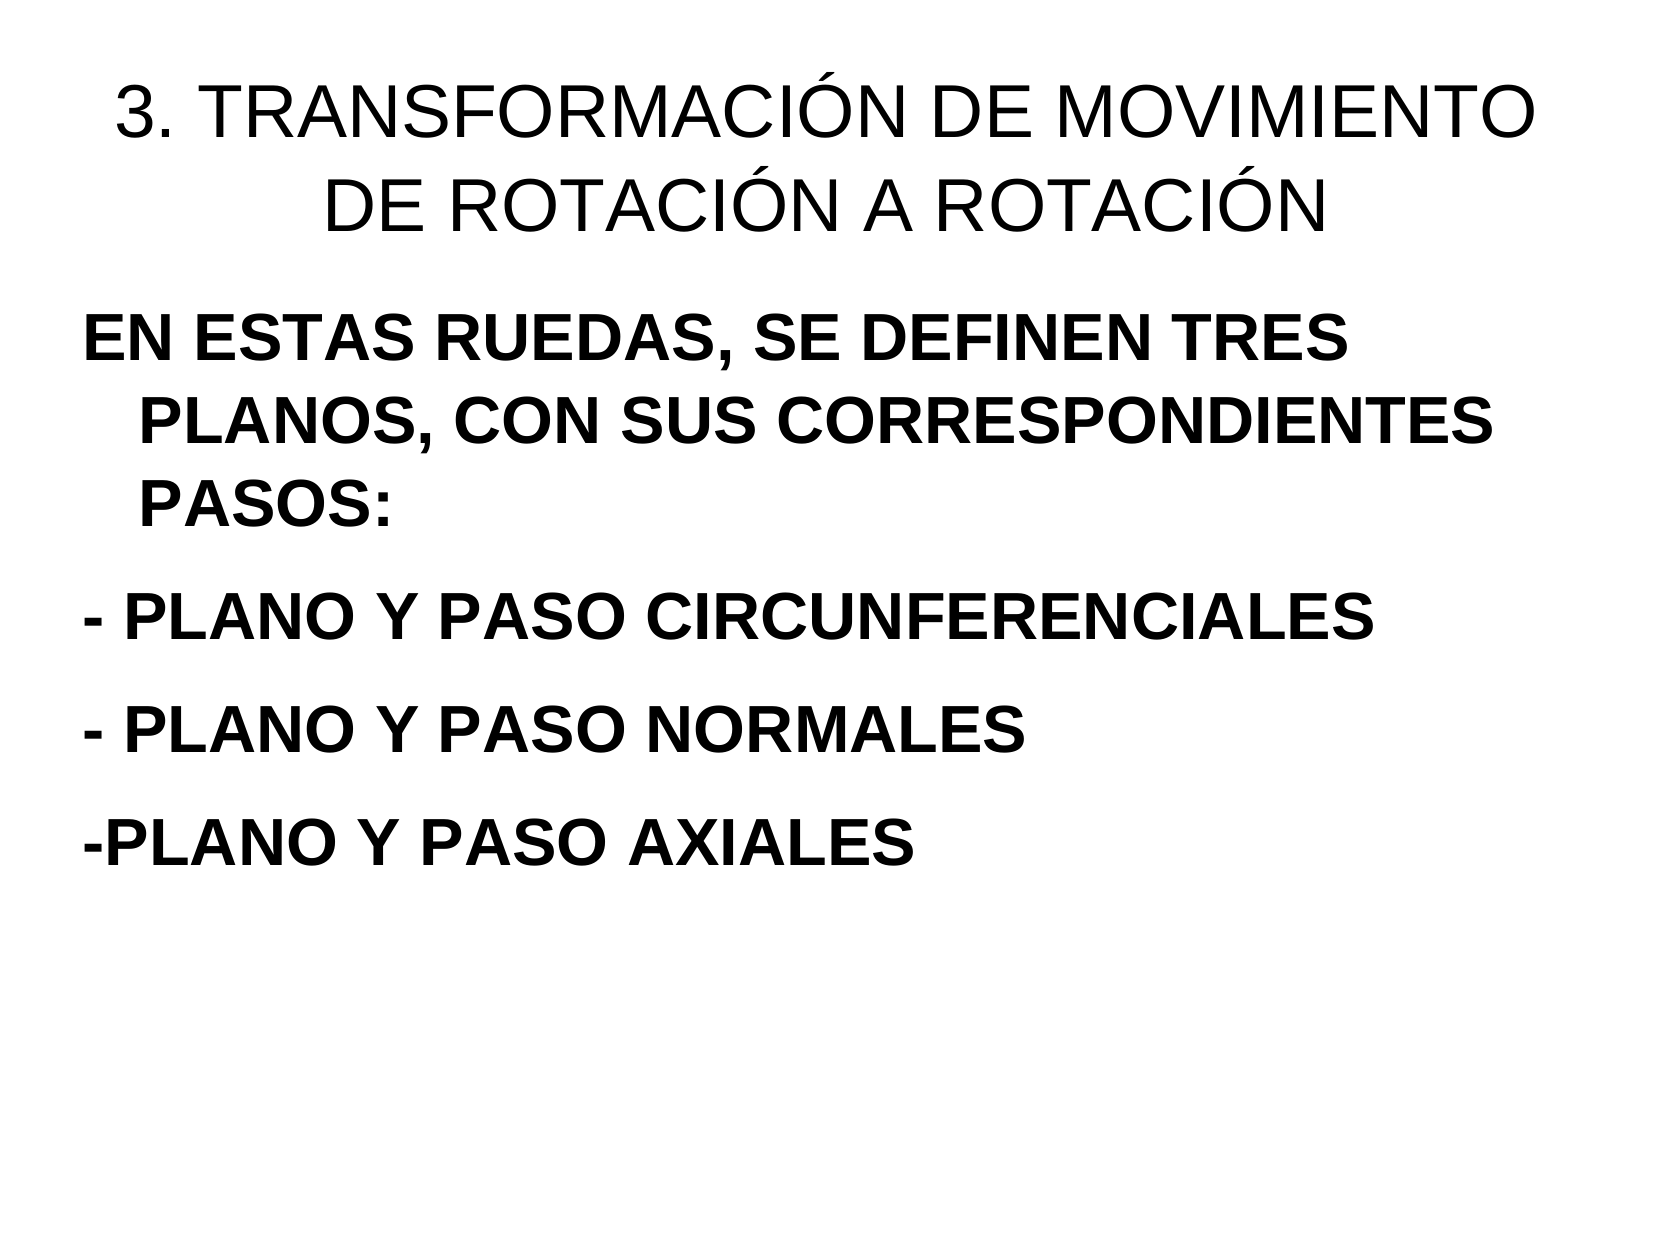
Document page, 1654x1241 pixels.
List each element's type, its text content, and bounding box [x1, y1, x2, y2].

list EN ESTAS RUEDAS, SE DEFINEN TRES PLANOS, CON SUS CORRESPONDIENTES PASOS: - PLANO Y PASO CIRCUNFERENCIALES - PLANO Y PASO NORMALES -PLANO Y PASO AXIALES [82, 290, 1571, 1109]
title 3. TRANSFORMACIÓN DE MOVIMIENTO DE ROTACIÓN A ROTACIÓN [82, 38, 1571, 268]
